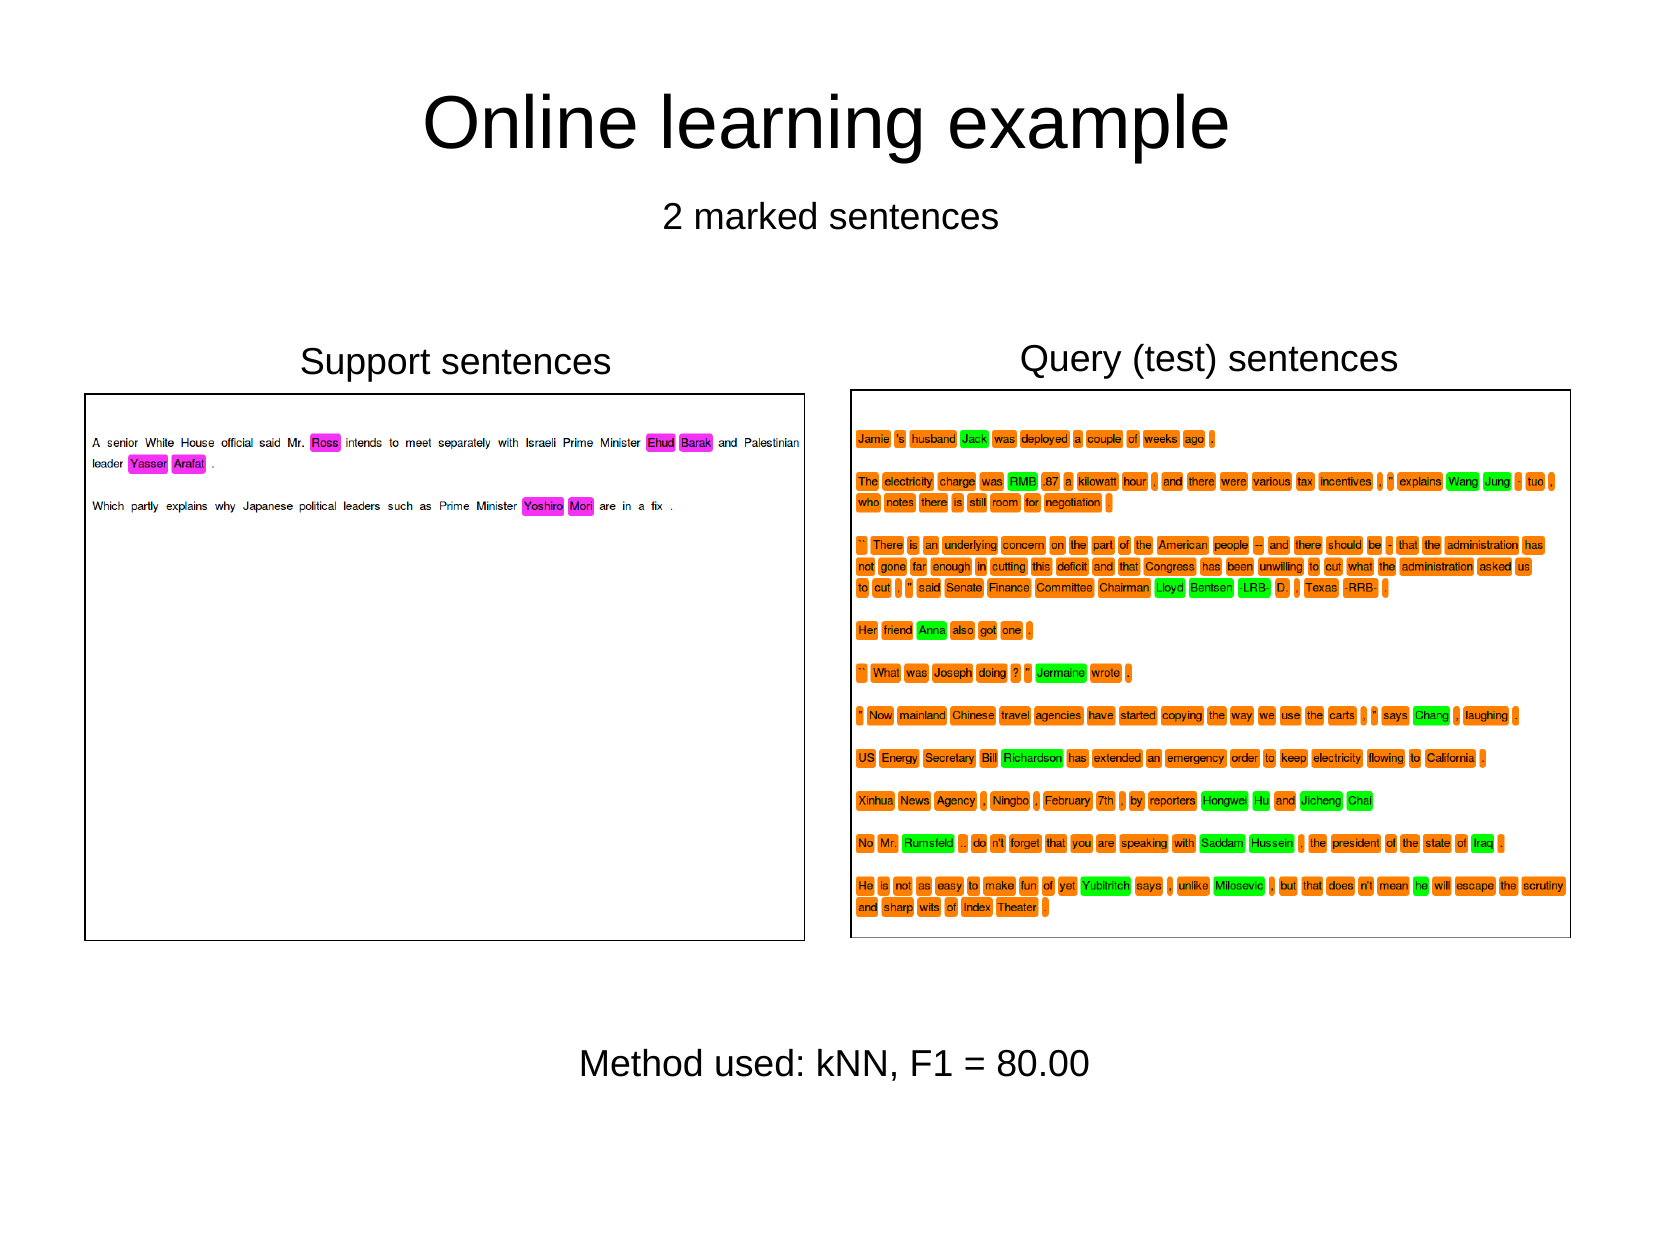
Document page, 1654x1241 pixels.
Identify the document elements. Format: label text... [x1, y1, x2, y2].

picture [84, 393, 805, 941]
picture [850, 389, 1571, 938]
text_box Method used: kNN, F1 = 80.00 [564, 1035, 1126, 1096]
text_box 2 marked sentences [647, 187, 1021, 245]
title Online learning example [82, 49, 1571, 196]
text_box Query (test) sentences [1005, 330, 1471, 389]
text_box Support sentences [285, 333, 631, 391]
